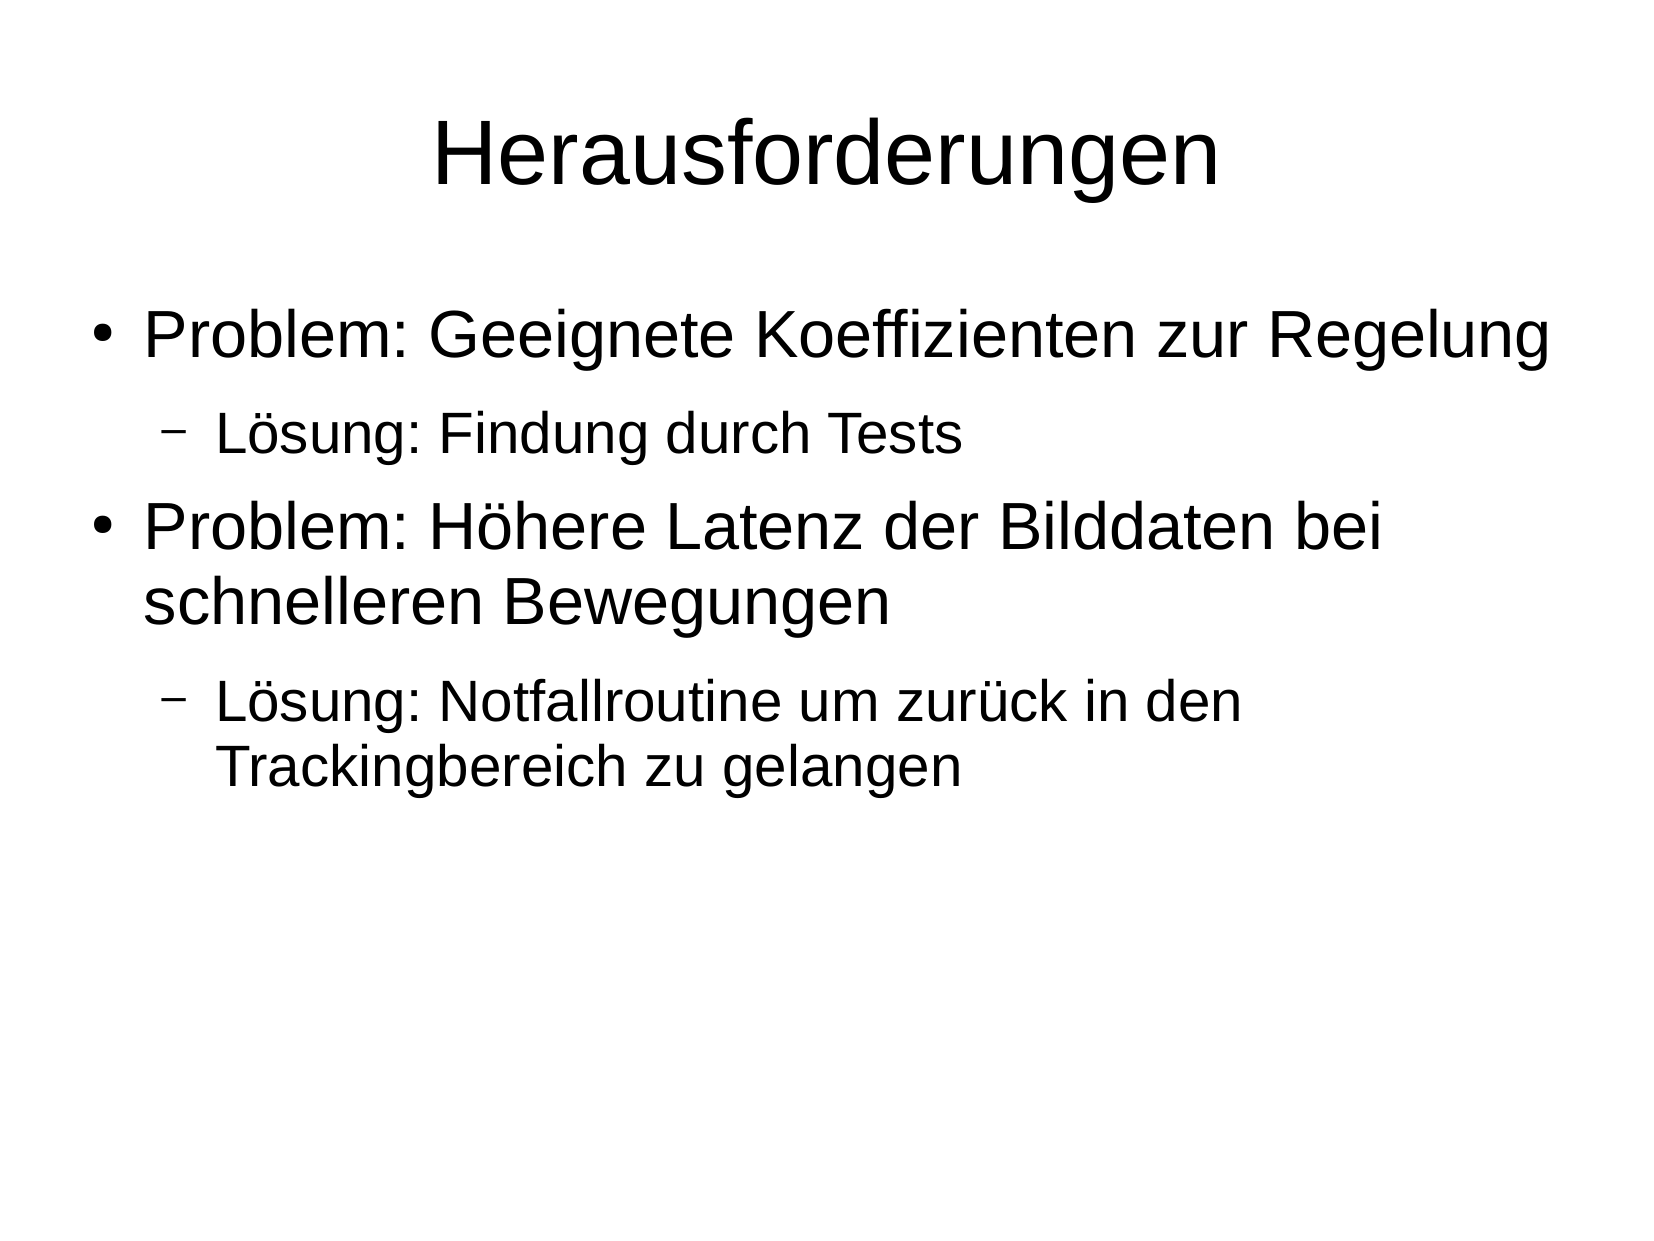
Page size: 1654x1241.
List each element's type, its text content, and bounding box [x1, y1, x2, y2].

title Herausforderungen [82, 49, 1571, 257]
list Problem: Geeignete Koeffizienten zur Regelung Lösung: Findung durch Tests Problem: Höhere Latenz der Bilddaten bei schnelleren Bewegungen Lösung: Notfallroutine um zurück in den Trackingbereich zu gelangen [73, 296, 1597, 1217]
